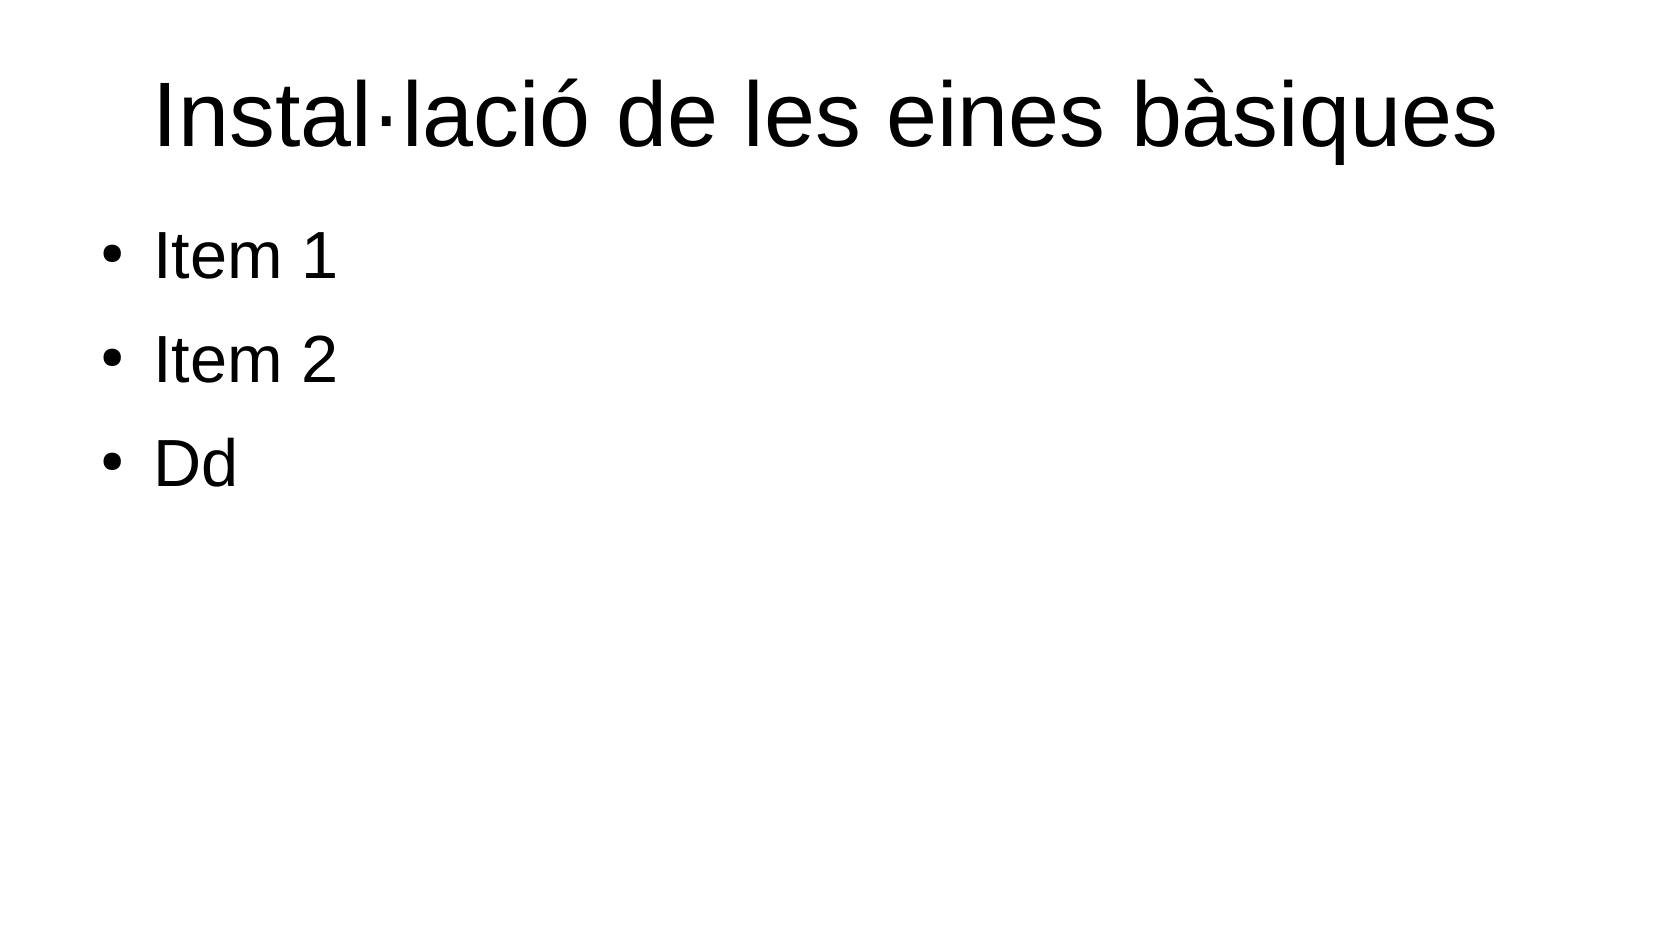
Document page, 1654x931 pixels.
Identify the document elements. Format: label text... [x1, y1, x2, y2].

list Item 1 Item 2 Dd [82, 217, 1571, 758]
title Instal·lació de les eines bàsiques [82, 37, 1571, 193]
